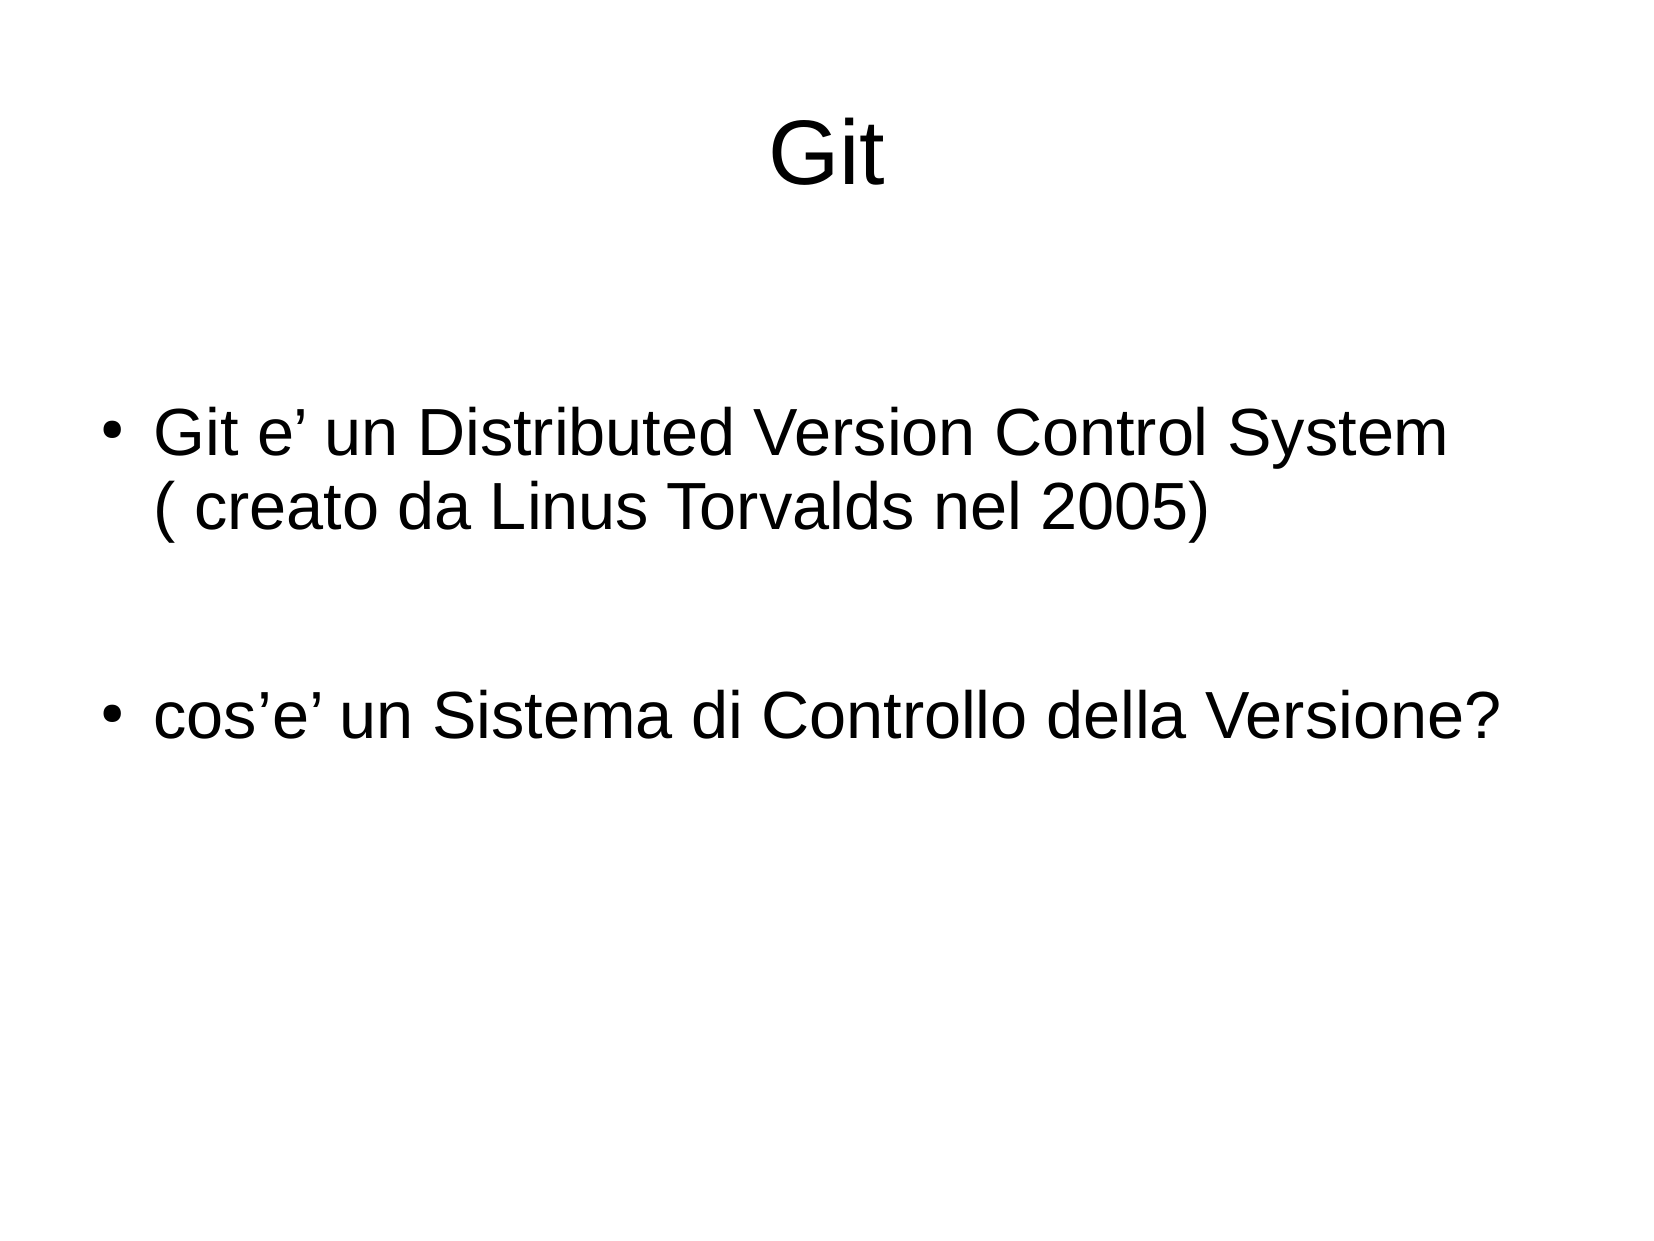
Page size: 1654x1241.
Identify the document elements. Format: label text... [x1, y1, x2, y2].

title Git [82, 49, 1571, 257]
list Git e’ un Distributed Version Control System ( creato da Linus Torvalds nel 2005) cos’e’ un Sistema di Controllo della Versione? [82, 290, 1571, 1010]
